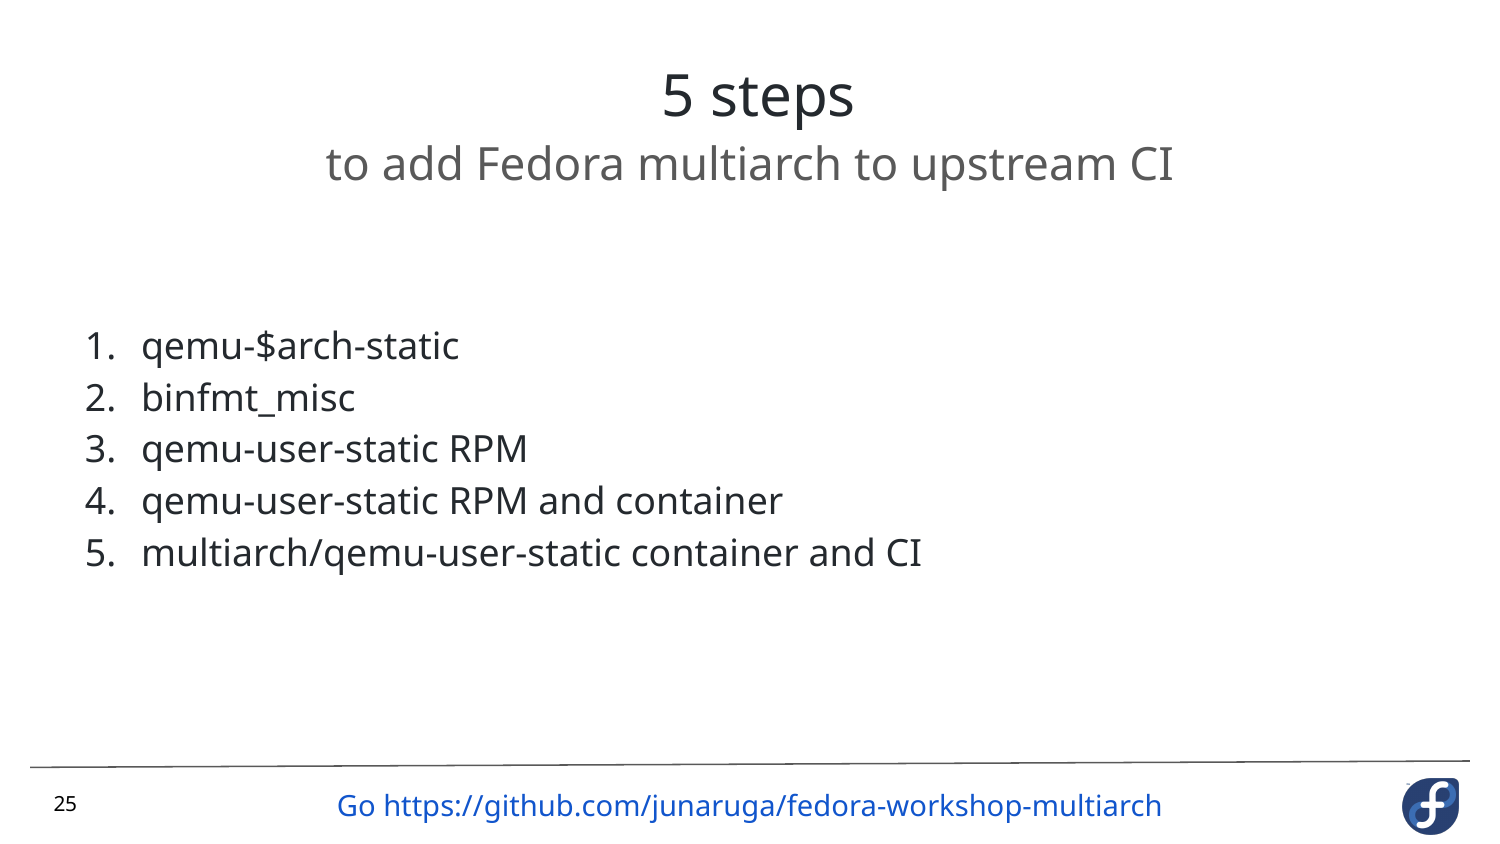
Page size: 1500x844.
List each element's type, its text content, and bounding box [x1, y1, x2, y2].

title to add Fedora multiarch to upstream CI [51, 119, 1449, 199]
picture [1402, 778, 1459, 835]
list qemu-$arch-static binfmt_misc qemu-user-static RPM qemu-user-static RPM and container multiarch/qemu-user-static container and CI [51, 221, 1449, 750]
slide_number Go https://github.com/junaruga/fedora-workshop-multiarch [191, 772, 1309, 837]
slide_number <number> [38, 772, 104, 837]
title 5 steps [30, 43, 1488, 138]
